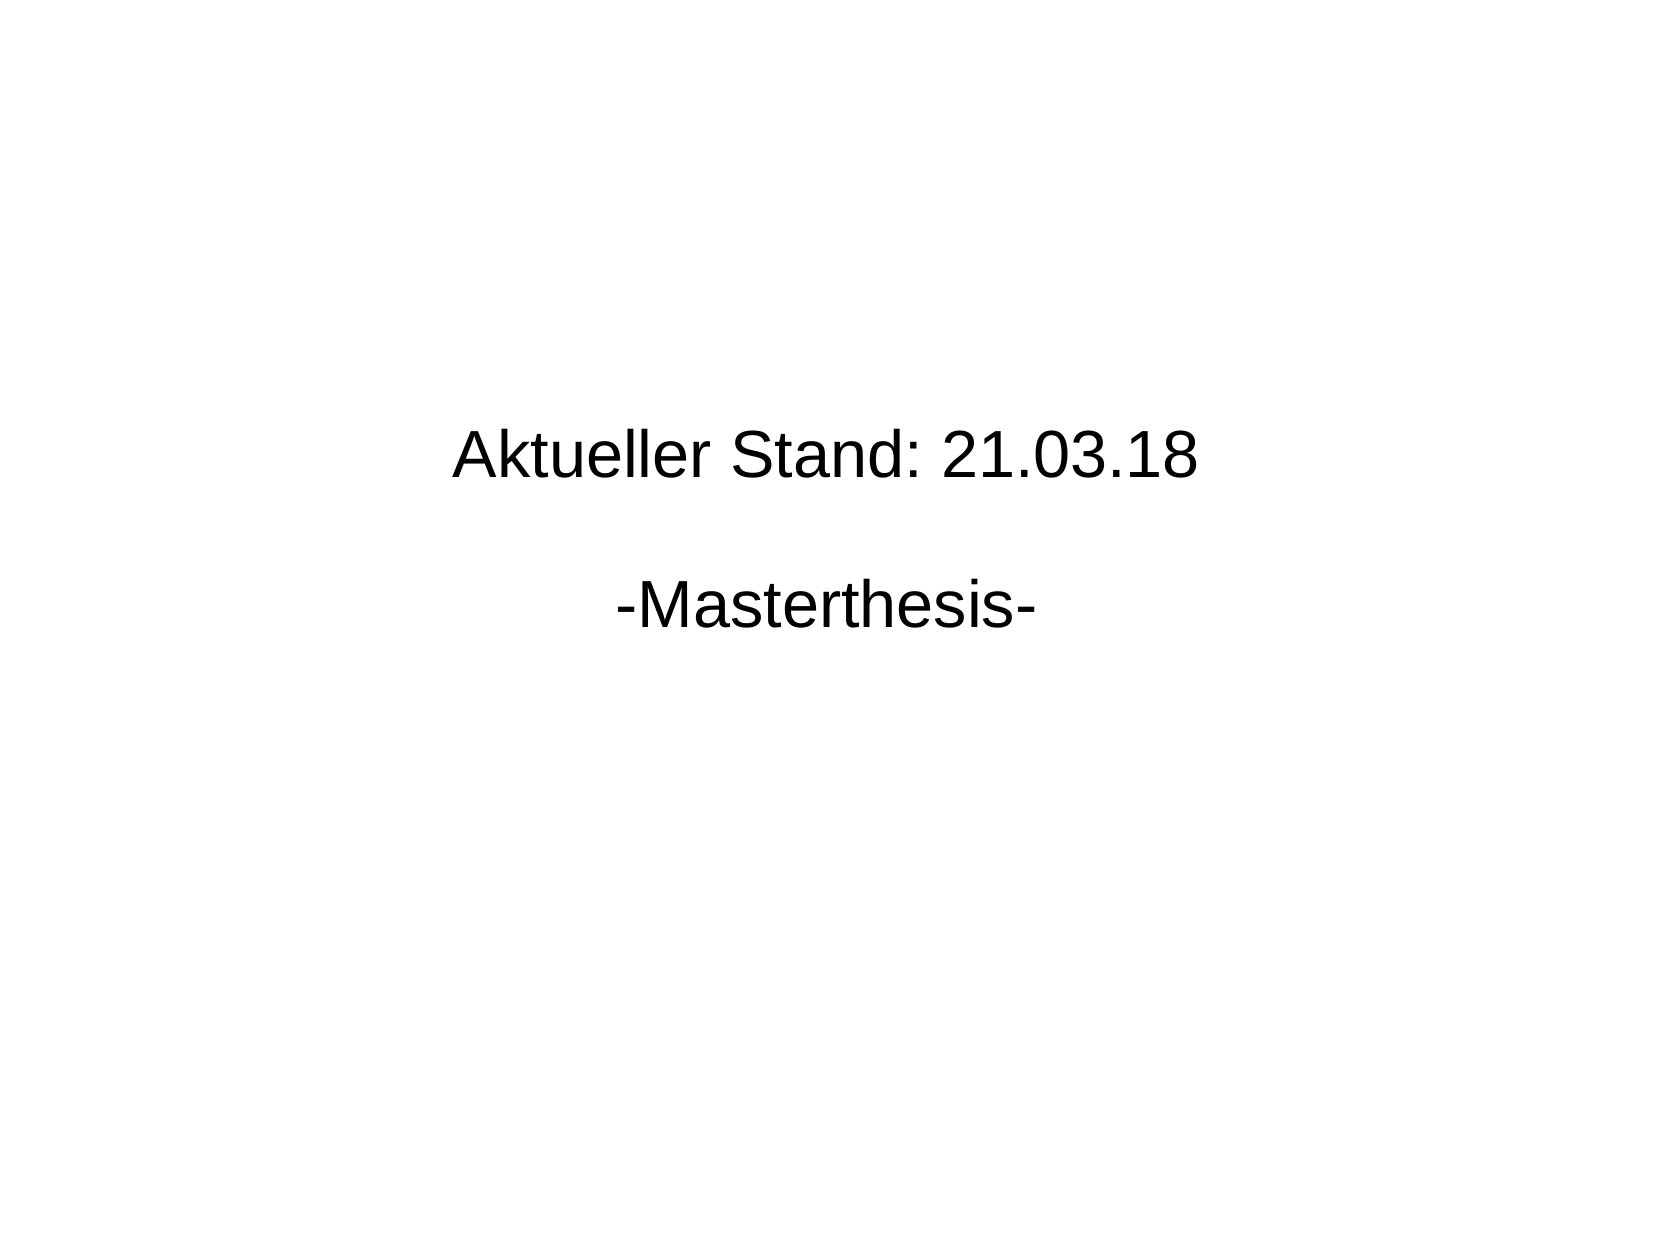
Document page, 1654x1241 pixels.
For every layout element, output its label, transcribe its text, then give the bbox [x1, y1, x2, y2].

subtitle Aktueller Stand: 21.03.18 -Masterthesis- [82, 49, 1571, 1010]
